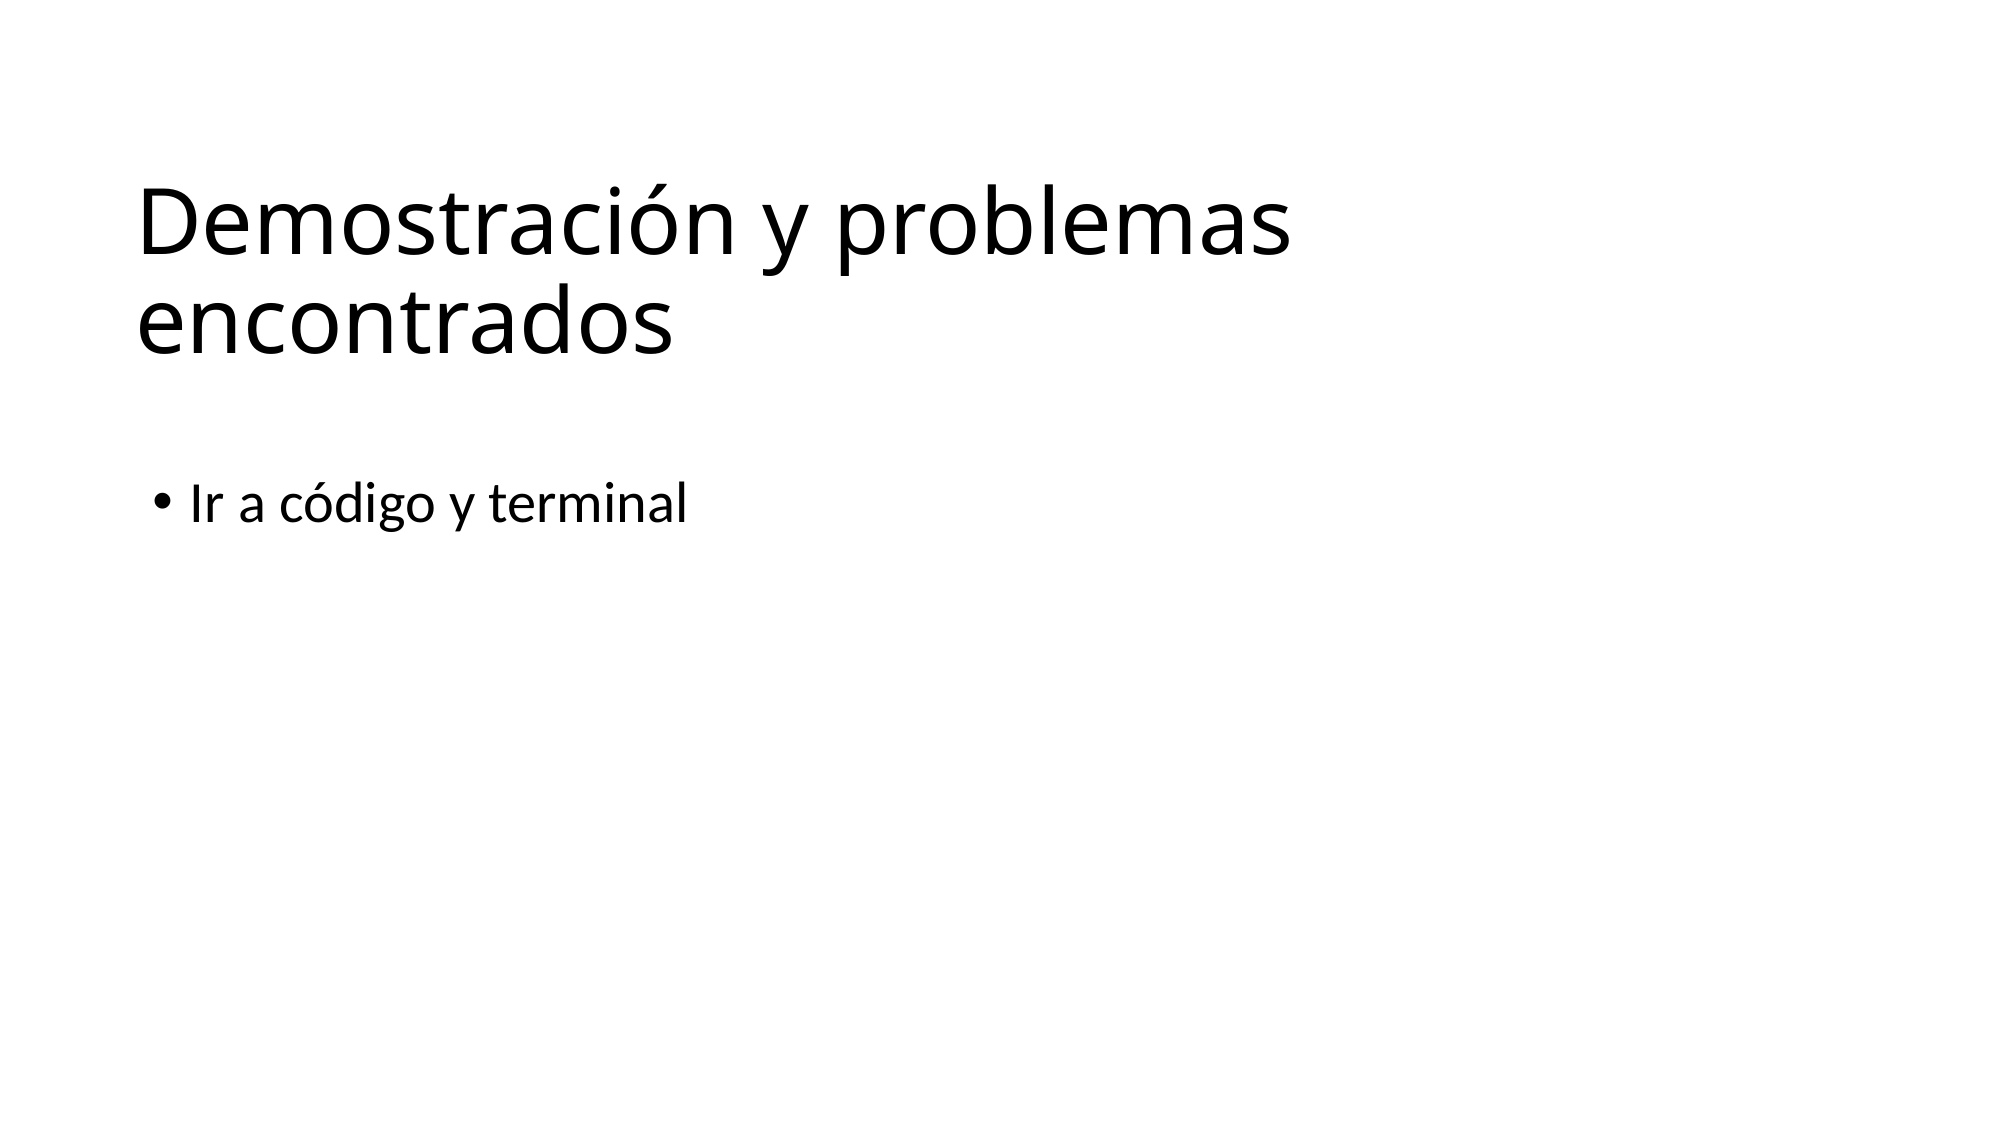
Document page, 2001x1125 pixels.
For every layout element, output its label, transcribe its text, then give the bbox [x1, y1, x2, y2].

title Demostración y problemas encontrados [120, 165, 1846, 383]
list Ir a código y terminal [137, 464, 1863, 1014]
